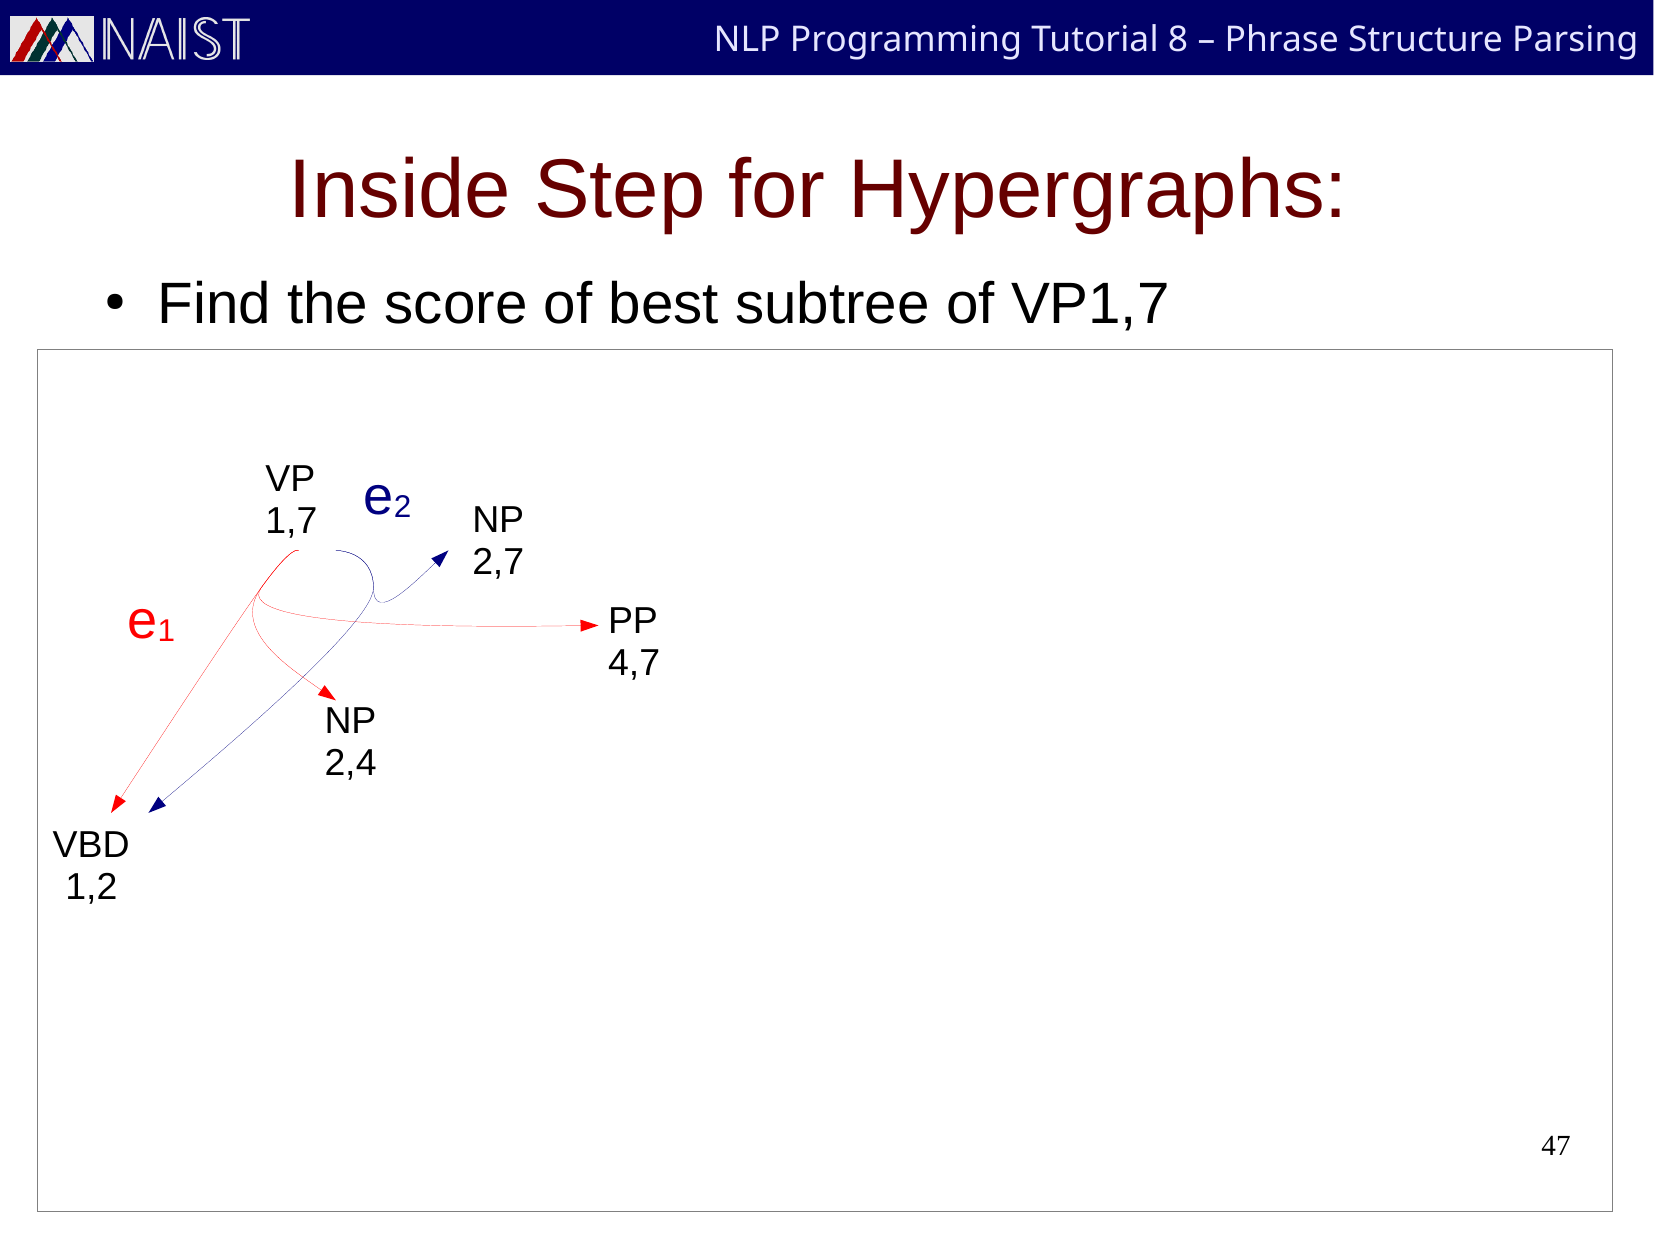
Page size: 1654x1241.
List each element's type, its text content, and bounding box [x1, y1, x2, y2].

text_box PP 4,7 [593, 591, 676, 691]
text_box VP 1,7 [250, 450, 333, 549]
list Find the score of best subtree of VP1,7 [86, 270, 1576, 346]
text_box e2 [348, 457, 427, 552]
text_box NP 2,4 [309, 692, 392, 791]
text_box VBD 1,2 [38, 816, 145, 915]
text_box e1 [112, 581, 190, 676]
picture [10, 16, 94, 62]
text_box NP 2,7 [457, 491, 540, 591]
picture [102, 17, 251, 60]
title Inside Step for Hypergraphs: [75, 92, 1564, 285]
